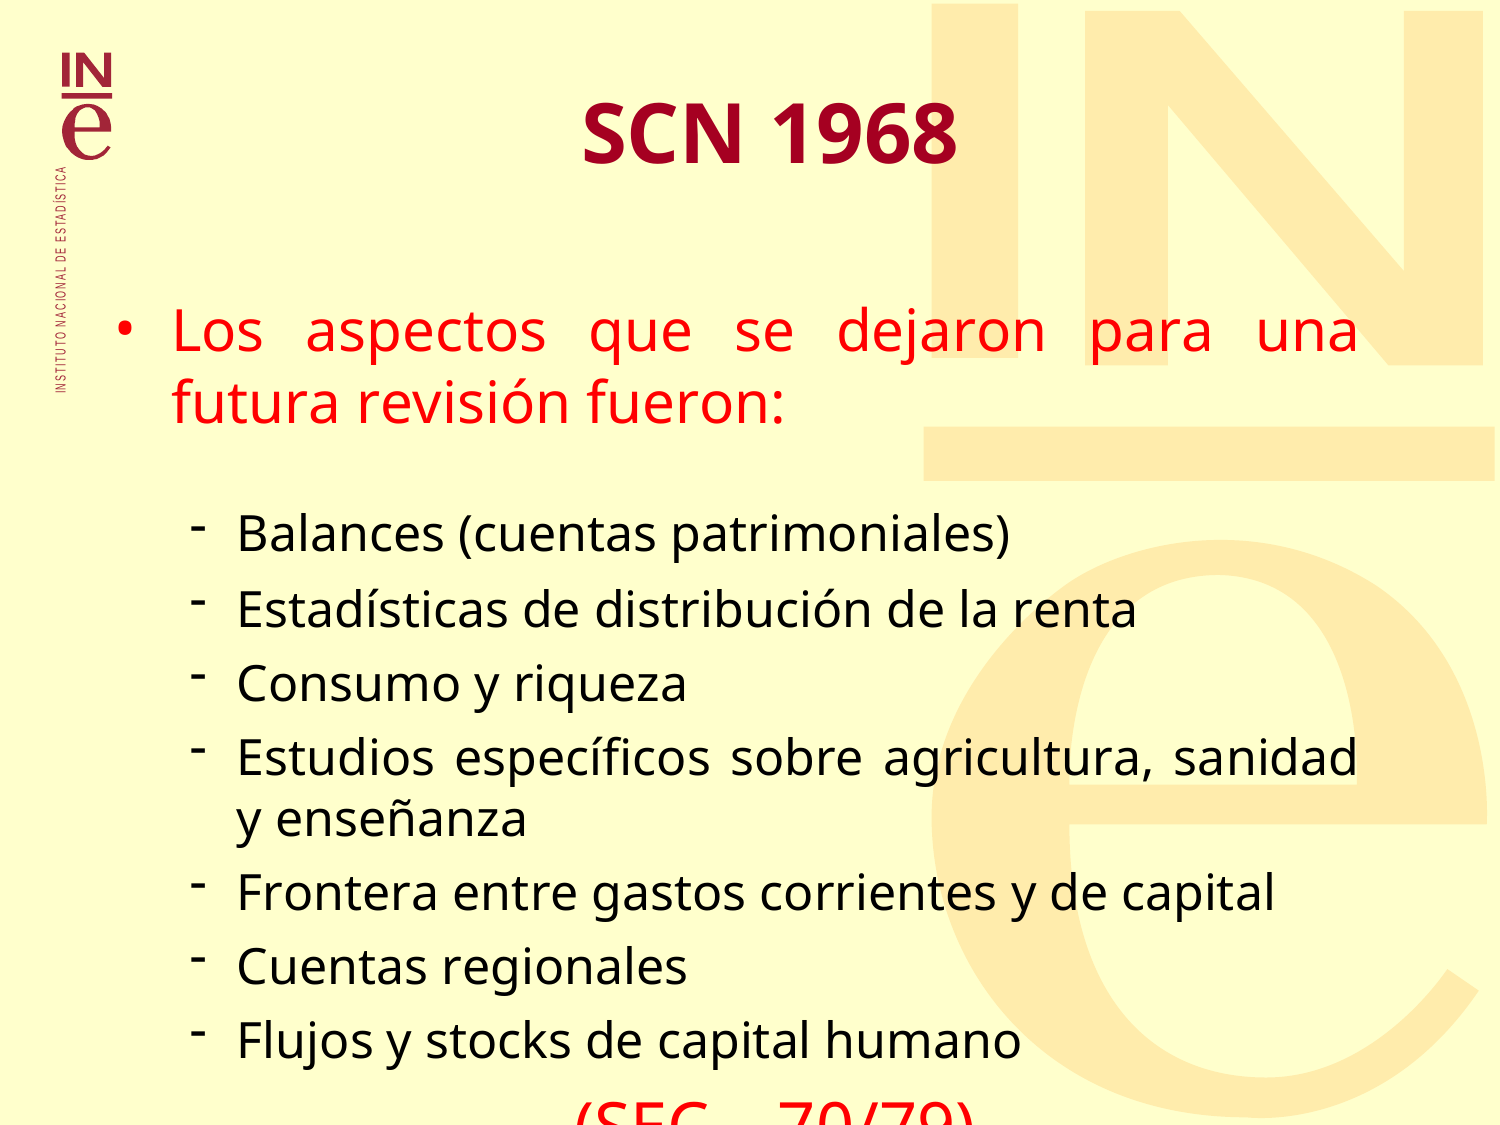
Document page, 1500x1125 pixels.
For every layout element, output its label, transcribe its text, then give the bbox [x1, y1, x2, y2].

title SCN 1968 [125, 37, 1401, 225]
list Los aspectos que se dejaron para una futura revisión fueron: Balances (cuentas patrimoniales) Estadísticas de distribución de la renta Consumo y riqueza Estudios específicos sobre agricultura, sanidad y enseñanza Frontera entre gastos corrientes y de capital Cuentas regionales Flujos y stocks de capital humano (SEC – 70/79) [99, 287, 1375, 1082]
